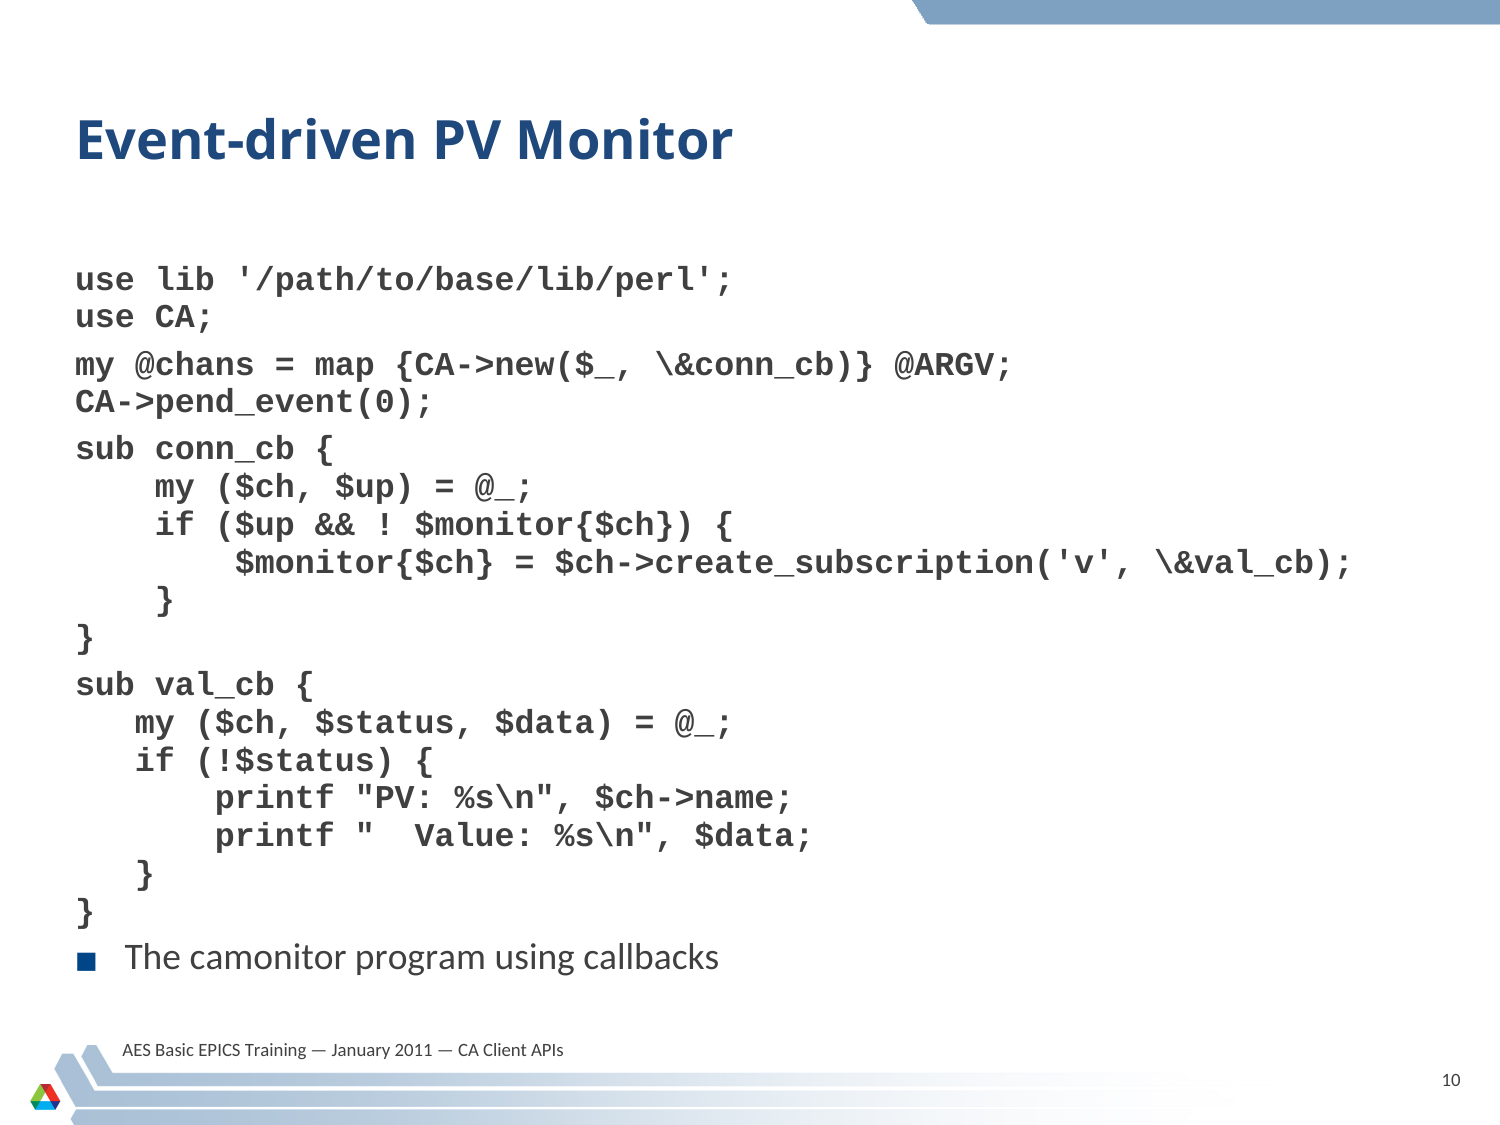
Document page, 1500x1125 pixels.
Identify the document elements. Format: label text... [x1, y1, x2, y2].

title Event-driven PV Monitor [75, 45, 1426, 233]
list use lib '/path/to/base/lib/perl'; use CA; my @chans = map {CA->new($_, \&conn_cb)} @ARGV; CA->pend_event(0); sub conn_cb { my ($ch, $up) = @_; if ($up && ! $monitor{$ch}) { $monitor{$ch} = $ch->create_subscription('v', \&val_cb); } } sub val_cb { my ($ch, $status, $data) = @_; if (!$status) { printf "PV: %s\n", $ch->name; printf " Value: %s\n", $data; } } The camonitor program using callbacks [75, 262, 1426, 991]
picture [0, 0, 1500, 26]
picture [0, 1037, 1500, 1125]
